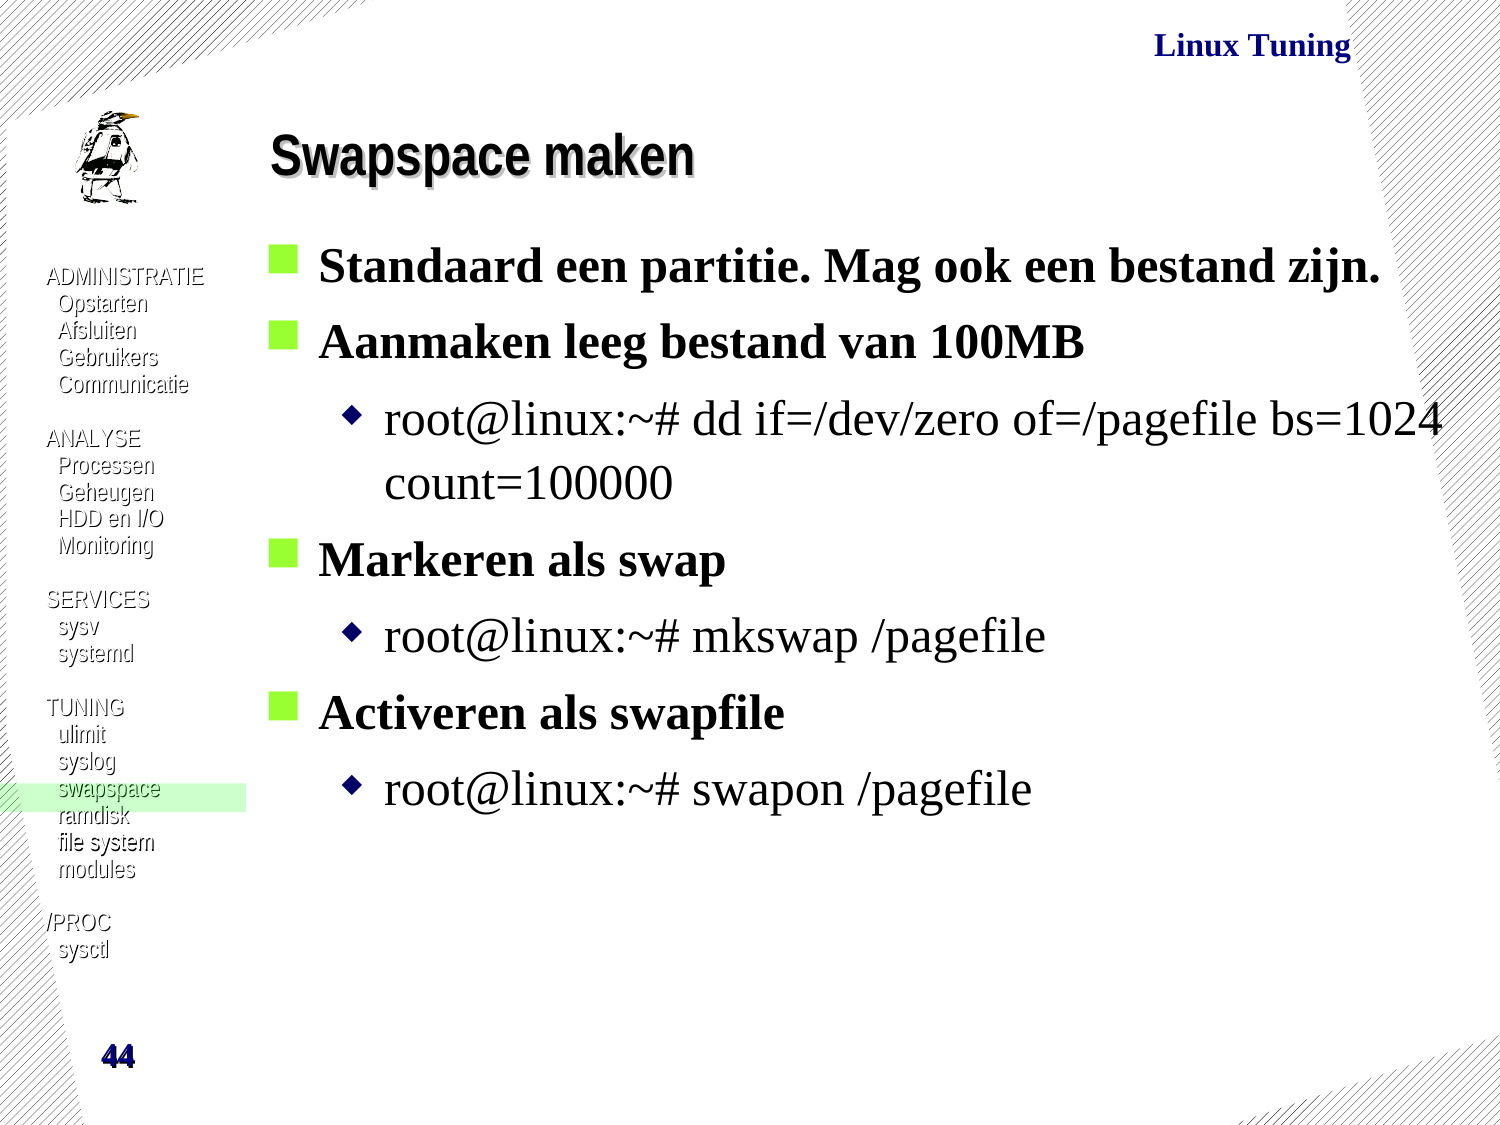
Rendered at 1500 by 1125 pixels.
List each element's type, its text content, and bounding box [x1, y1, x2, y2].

title Swapspace maken [270, 41, 1500, 250]
text_box [0, 783, 247, 813]
picture [57, 105, 143, 206]
list Standaard een partitie. Mag ook een bestand zijn. Aanmaken leeg bestand van 100MB root@linux:~# dd if=/dev/zero of=/pagefile bs=1024 count=100000 Markeren als swap root@linux:~# mkswap /pagefile Activeren als swapfile root@linux:~# swapon /pagefile [264, 229, 1486, 894]
